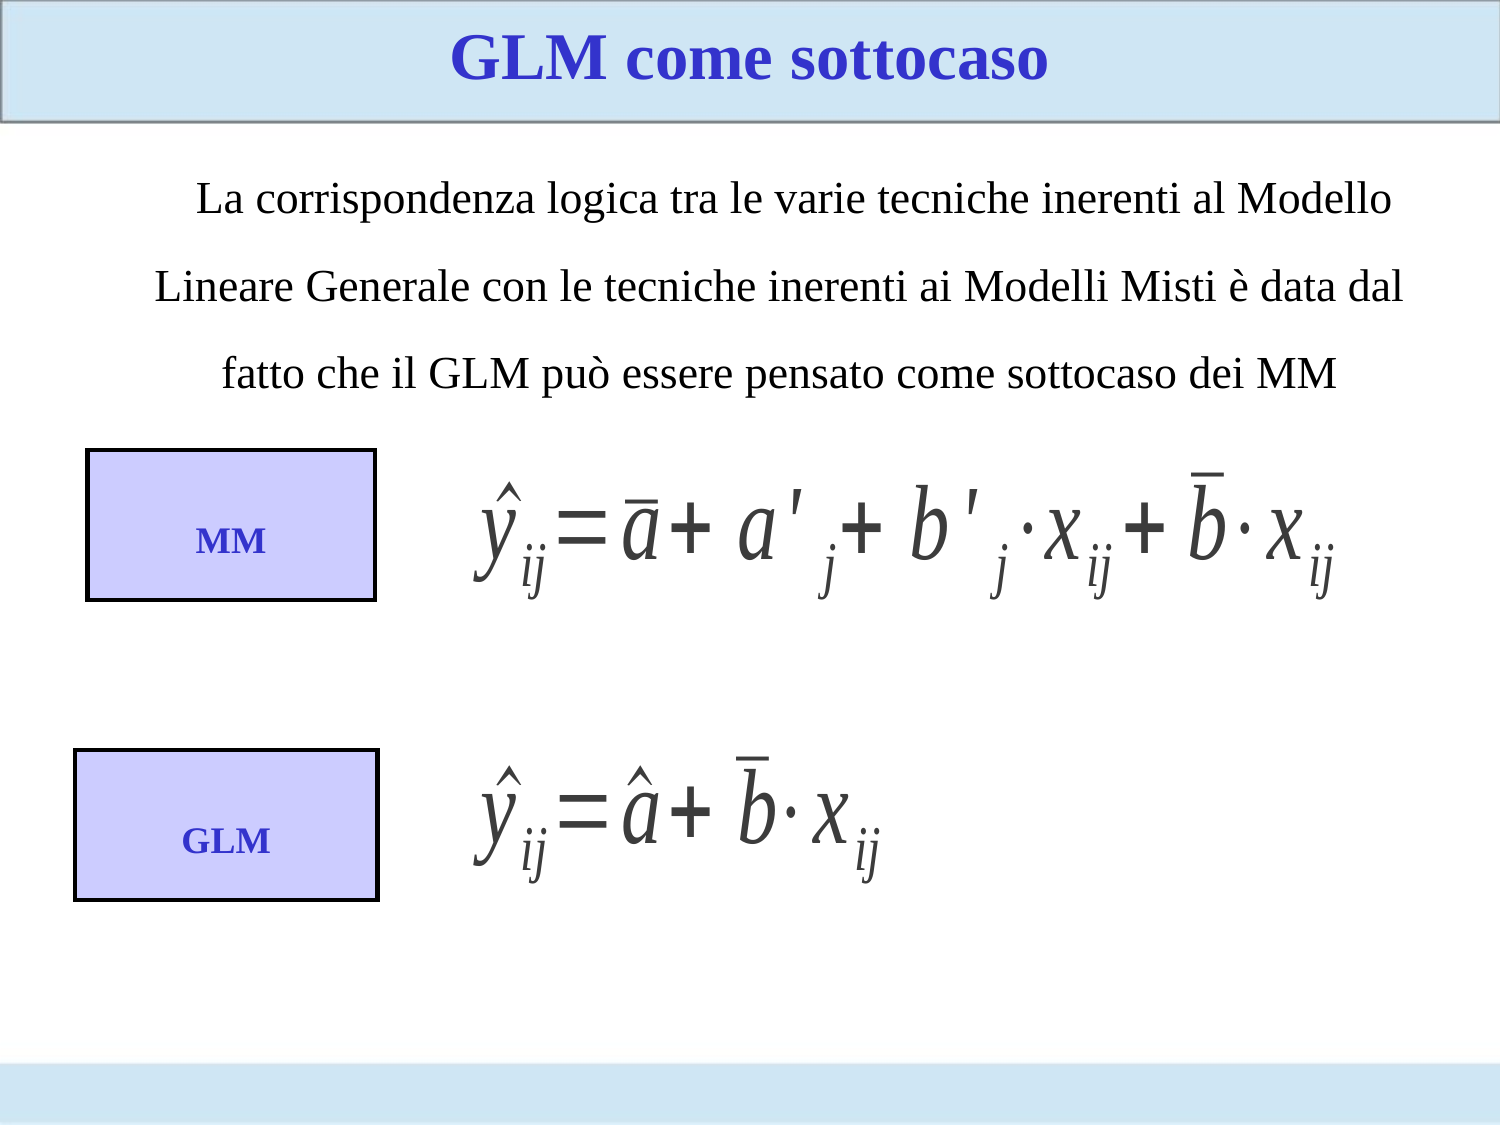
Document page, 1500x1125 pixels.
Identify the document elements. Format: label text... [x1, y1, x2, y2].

chart [450, 466, 1353, 601]
text_box GLM [75, 750, 378, 901]
chart [450, 750, 899, 884]
text_box La corrispondenza logica tra le varie tecniche inerenti al Modello Lineare Generale con le tecniche inerenti ai Modelli Misti è data dal fatto che il GLM può essere pensato come sottocaso dei MM [96, 126, 1463, 406]
title GLM come sottocaso [112, 0, 1388, 126]
text_box MM [87, 450, 376, 601]
picture [0, 0, 1500, 1125]
